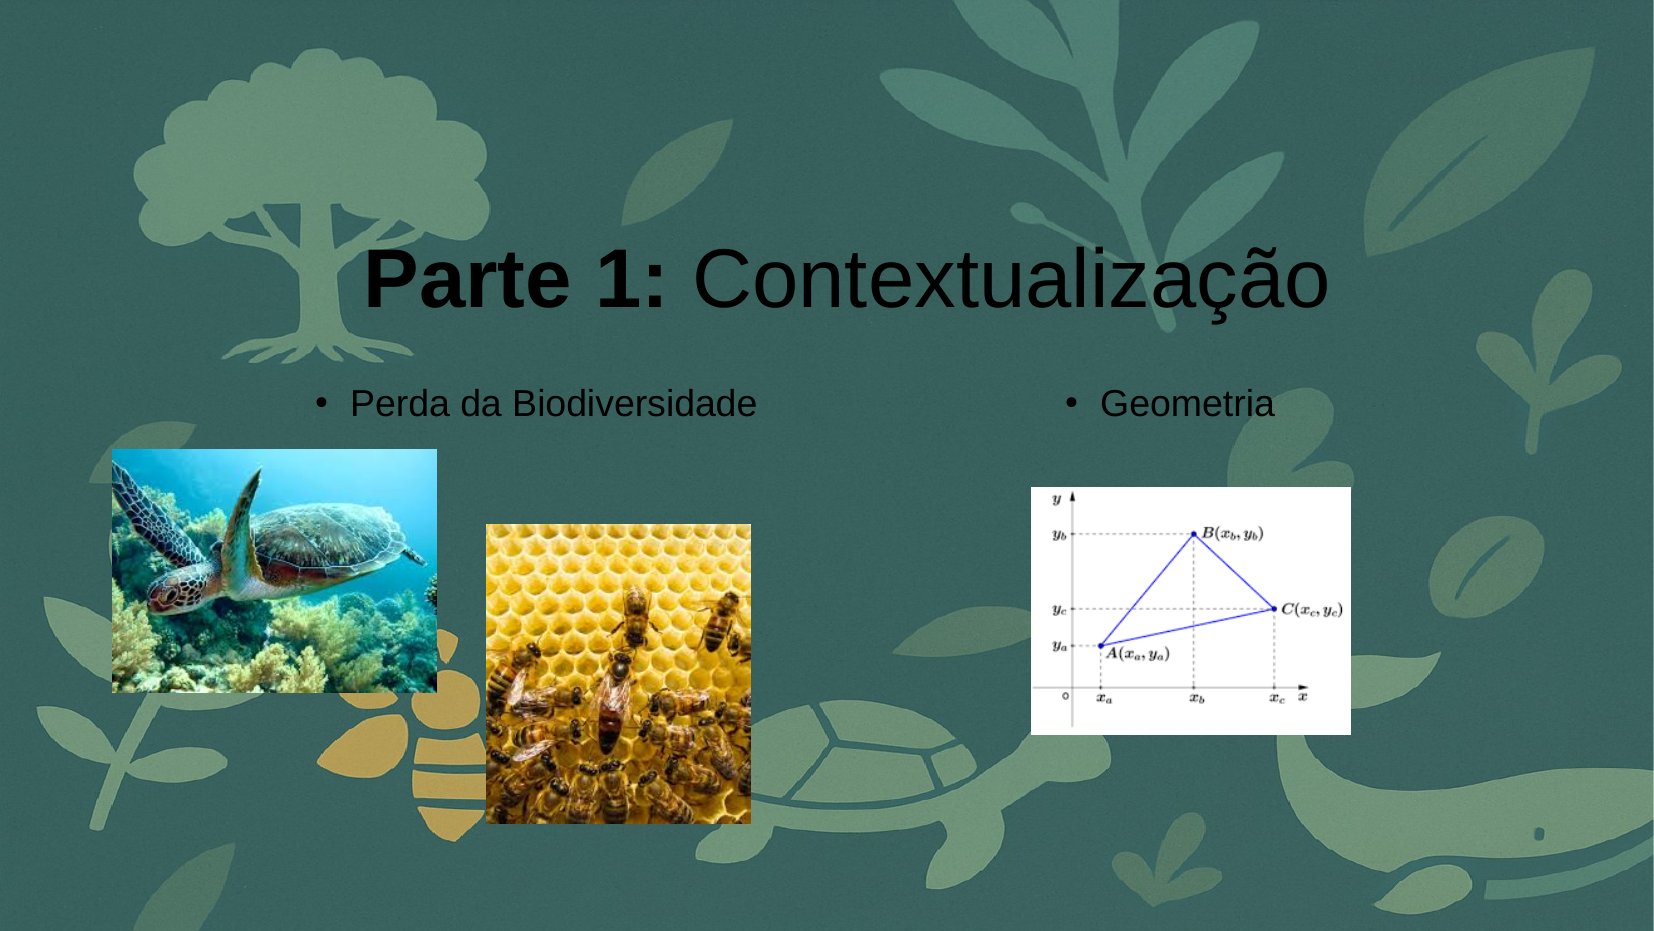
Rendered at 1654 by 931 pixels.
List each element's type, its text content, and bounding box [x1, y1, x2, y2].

subtitle Parte 1: Contextualização [157, 150, 1538, 409]
text_box Perda da Biodiversidade [300, 375, 826, 451]
text_box Geometria [1050, 375, 1463, 451]
picture [0, 0, 1654, 931]
